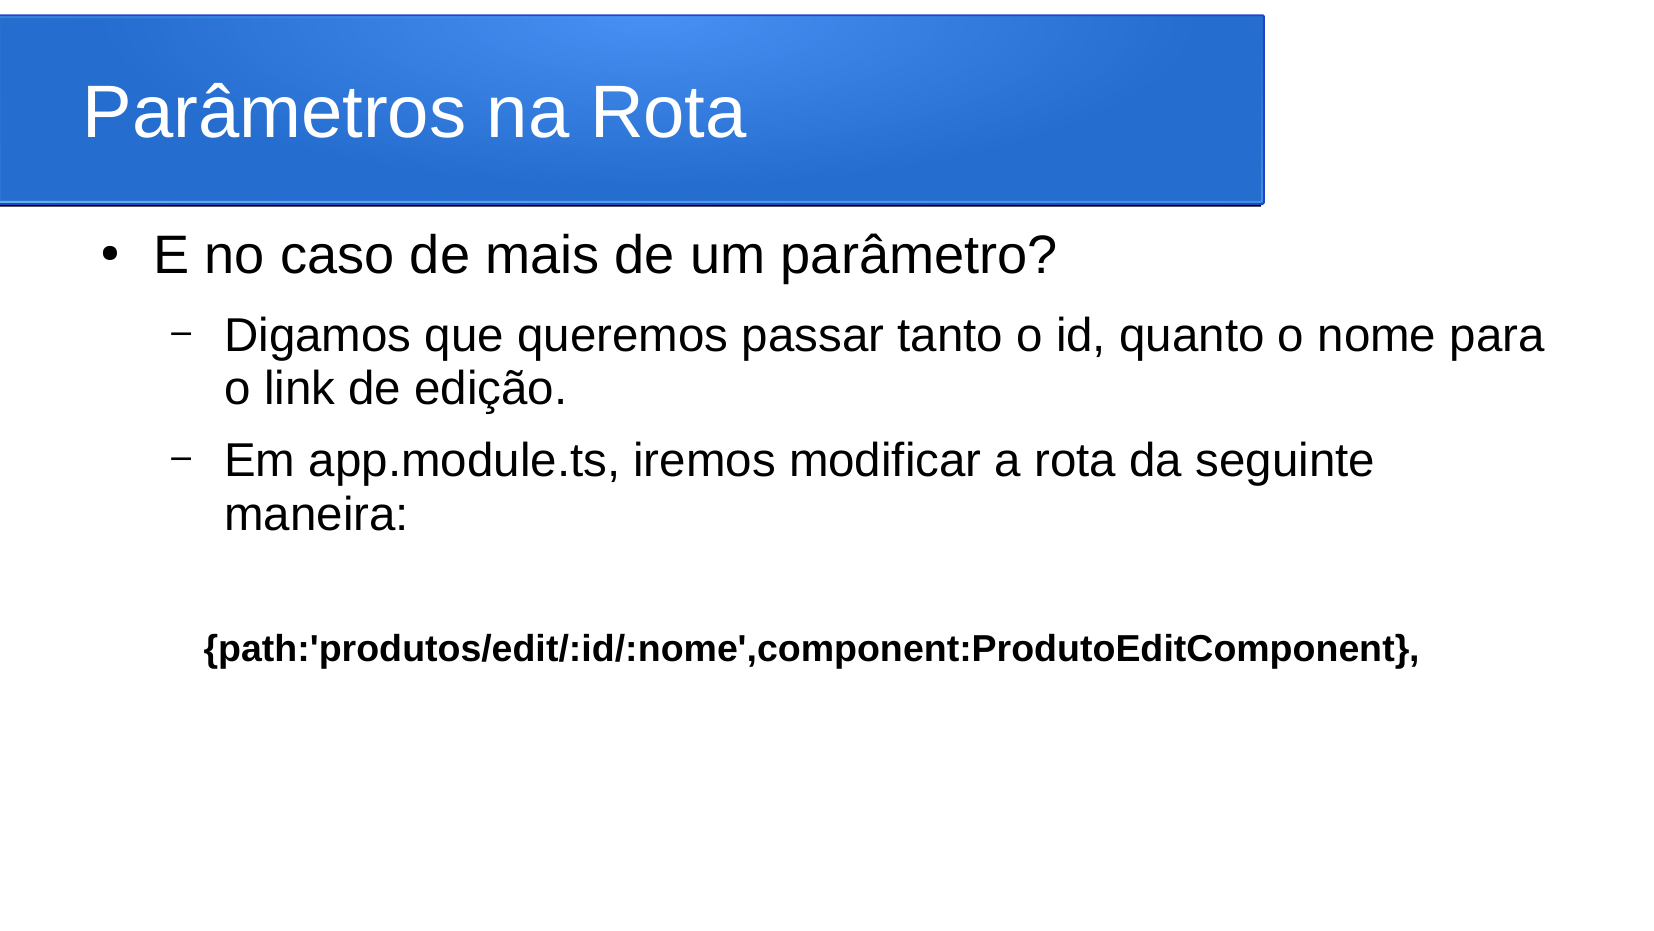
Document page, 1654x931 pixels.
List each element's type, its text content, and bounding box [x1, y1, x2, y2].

list E no caso de mais de um parâmetro? Digamos que queremos passar tanto o id, quanto o nome para o link de edição. Em app.module.ts, iremos modificar a rota da seguinte maneira: [82, 224, 1571, 764]
text_box {path:'produtos/edit/:id/:nome',component:ProdutoEditComponent}, [188, 578, 1453, 804]
title Parâmetros na Rota [82, 35, 1235, 189]
